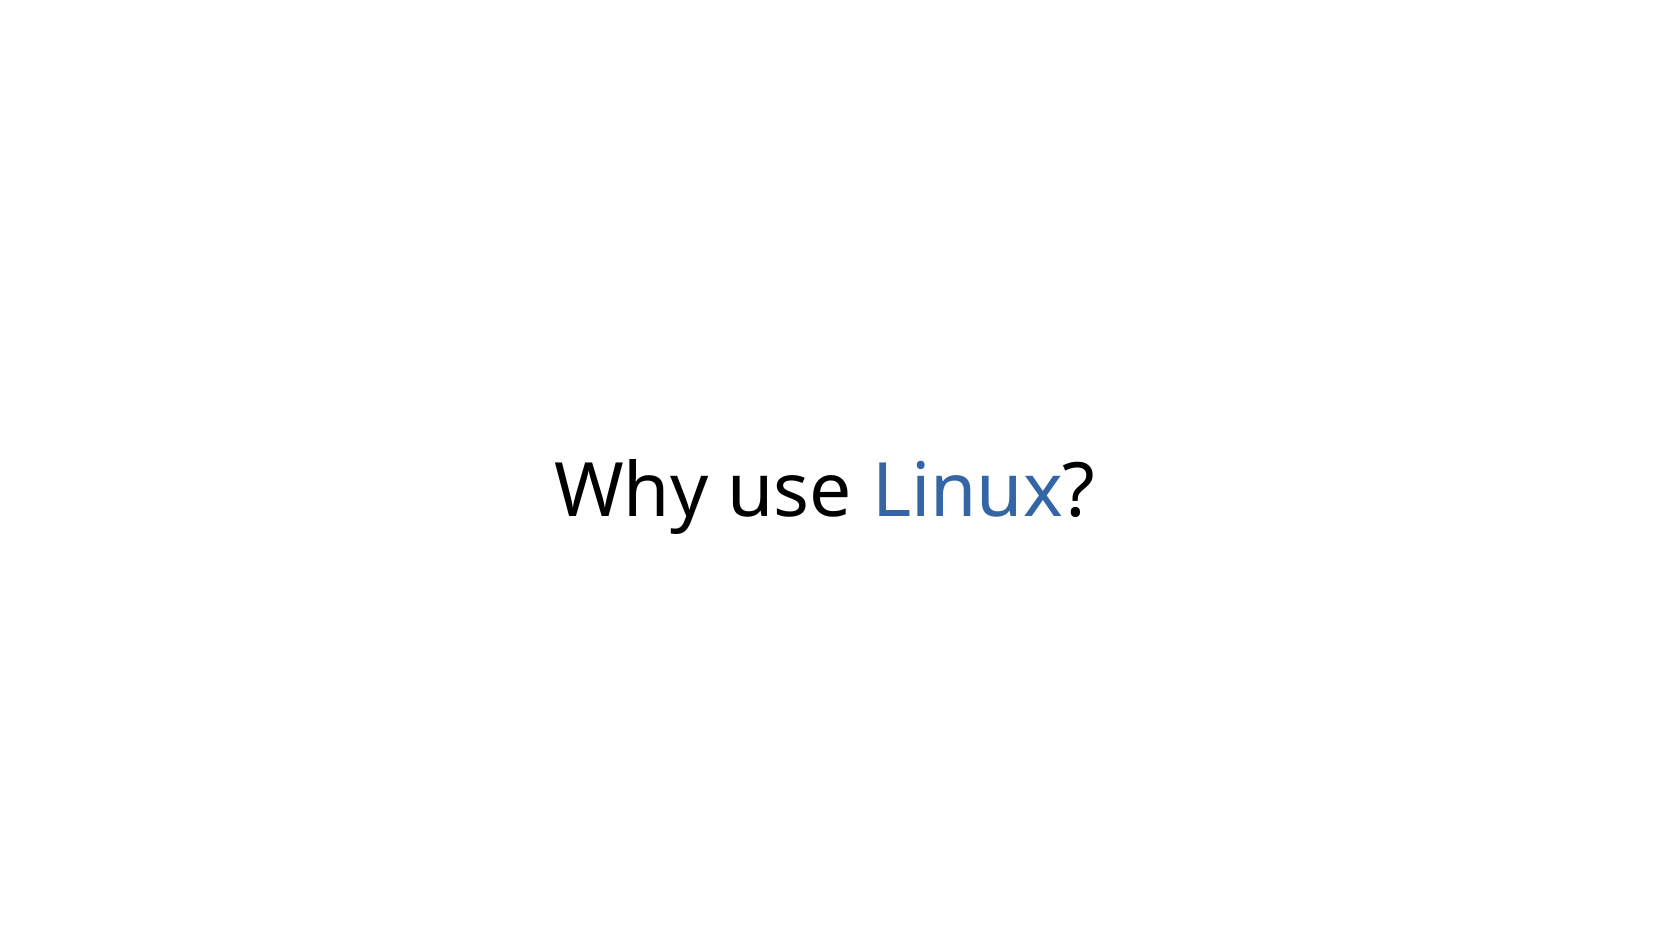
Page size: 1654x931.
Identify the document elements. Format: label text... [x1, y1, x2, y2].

text_box Why use Linux? [539, 428, 1115, 532]
